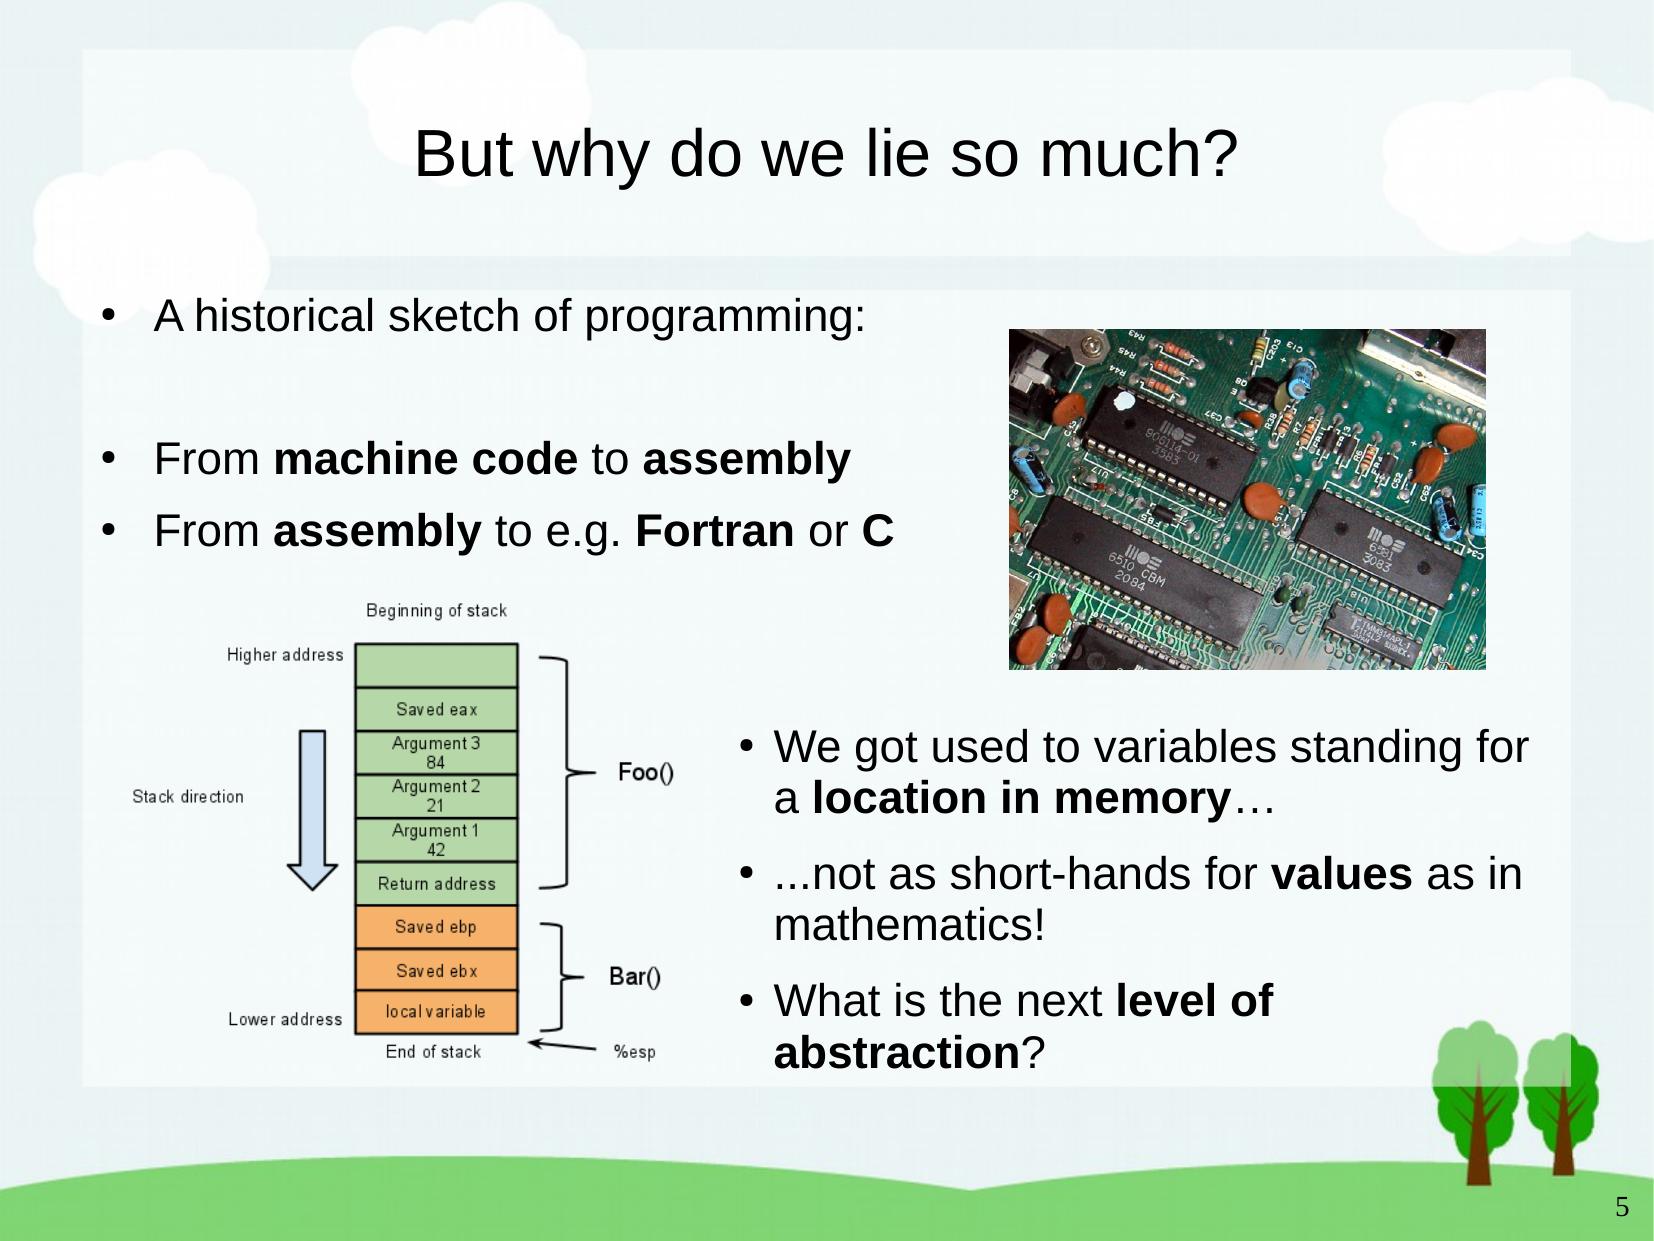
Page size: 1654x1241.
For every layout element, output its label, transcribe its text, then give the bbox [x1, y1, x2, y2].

text_box We got used to variables standing for a location in memory… ...not as short-hands for values as in mathematics! What is the next level of abstraction? [723, 713, 1571, 1087]
list A historical sketch of programming: From machine code to assembly From assembly to e.g. Fortran or C [82, 290, 1571, 1087]
picture [0, 0, 1654, 1241]
title But why do we lie so much? [82, 49, 1571, 257]
